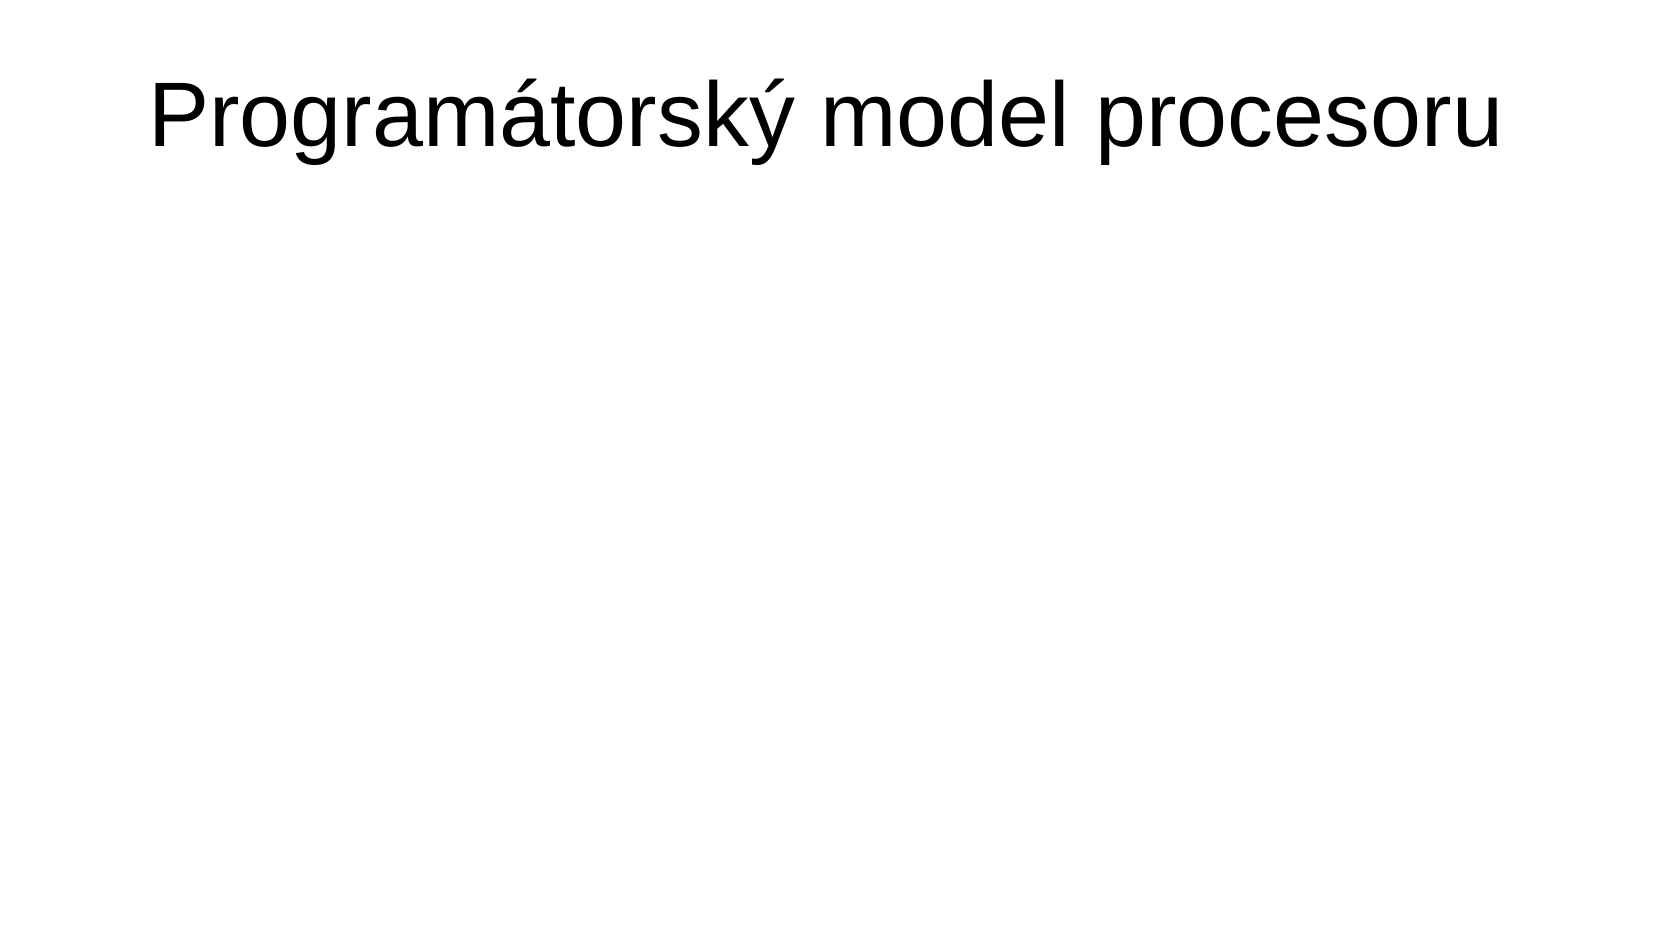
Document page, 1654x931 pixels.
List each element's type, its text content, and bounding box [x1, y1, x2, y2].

title Programátorský model procesoru [82, 37, 1571, 193]
